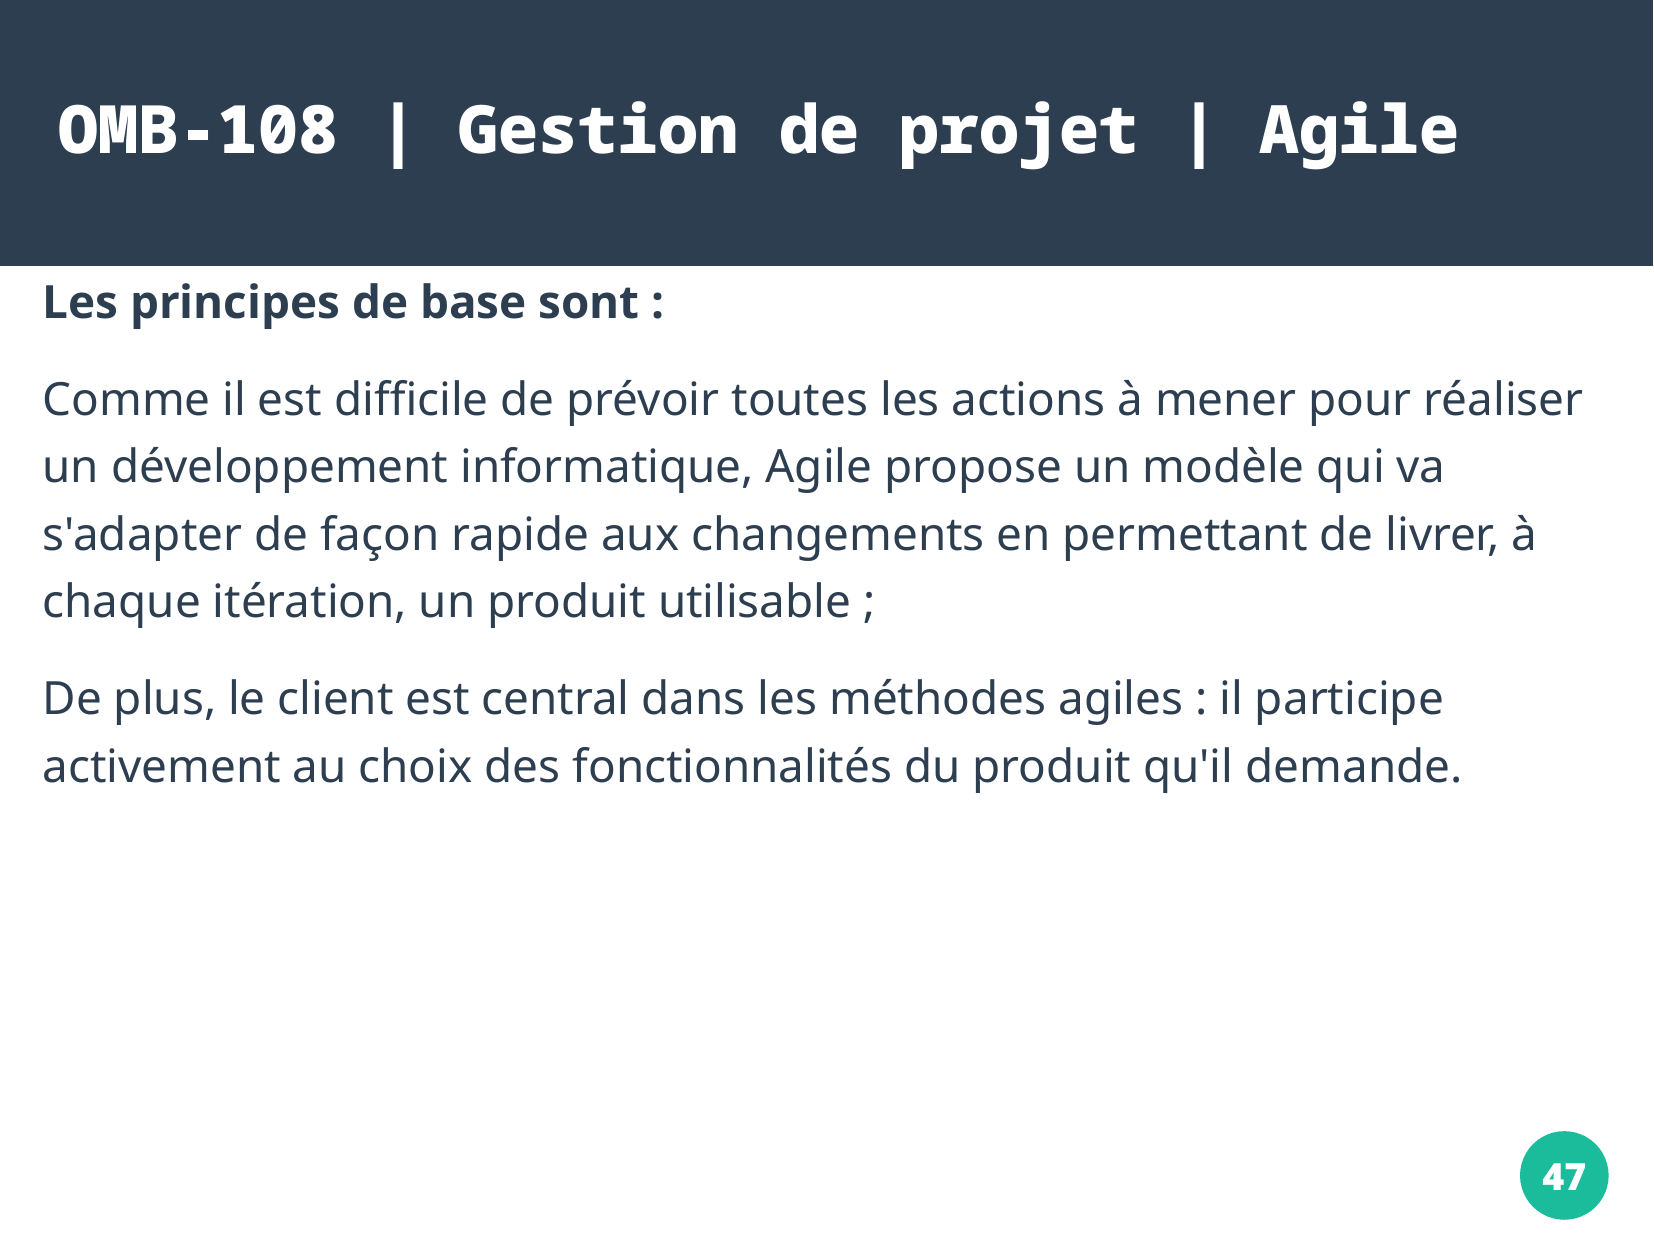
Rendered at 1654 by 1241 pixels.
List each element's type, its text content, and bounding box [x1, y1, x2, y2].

title OMB-108 | Gestion de projet | Agile [58, 49, 1594, 207]
list Les principes de base sont : Comme il est difficile de prévoir toutes les actions à mener pour réaliser un développement informatique, Agile propose un modèle qui va s'adapter de façon rapide aux changements en permettant de livrer, à chaque itération, un produit utilisable ; De plus, le client est central dans les méthodes agiles : il participe activement au choix des fonctionnalités du produit qu'il demande. [42, 269, 1622, 1216]
